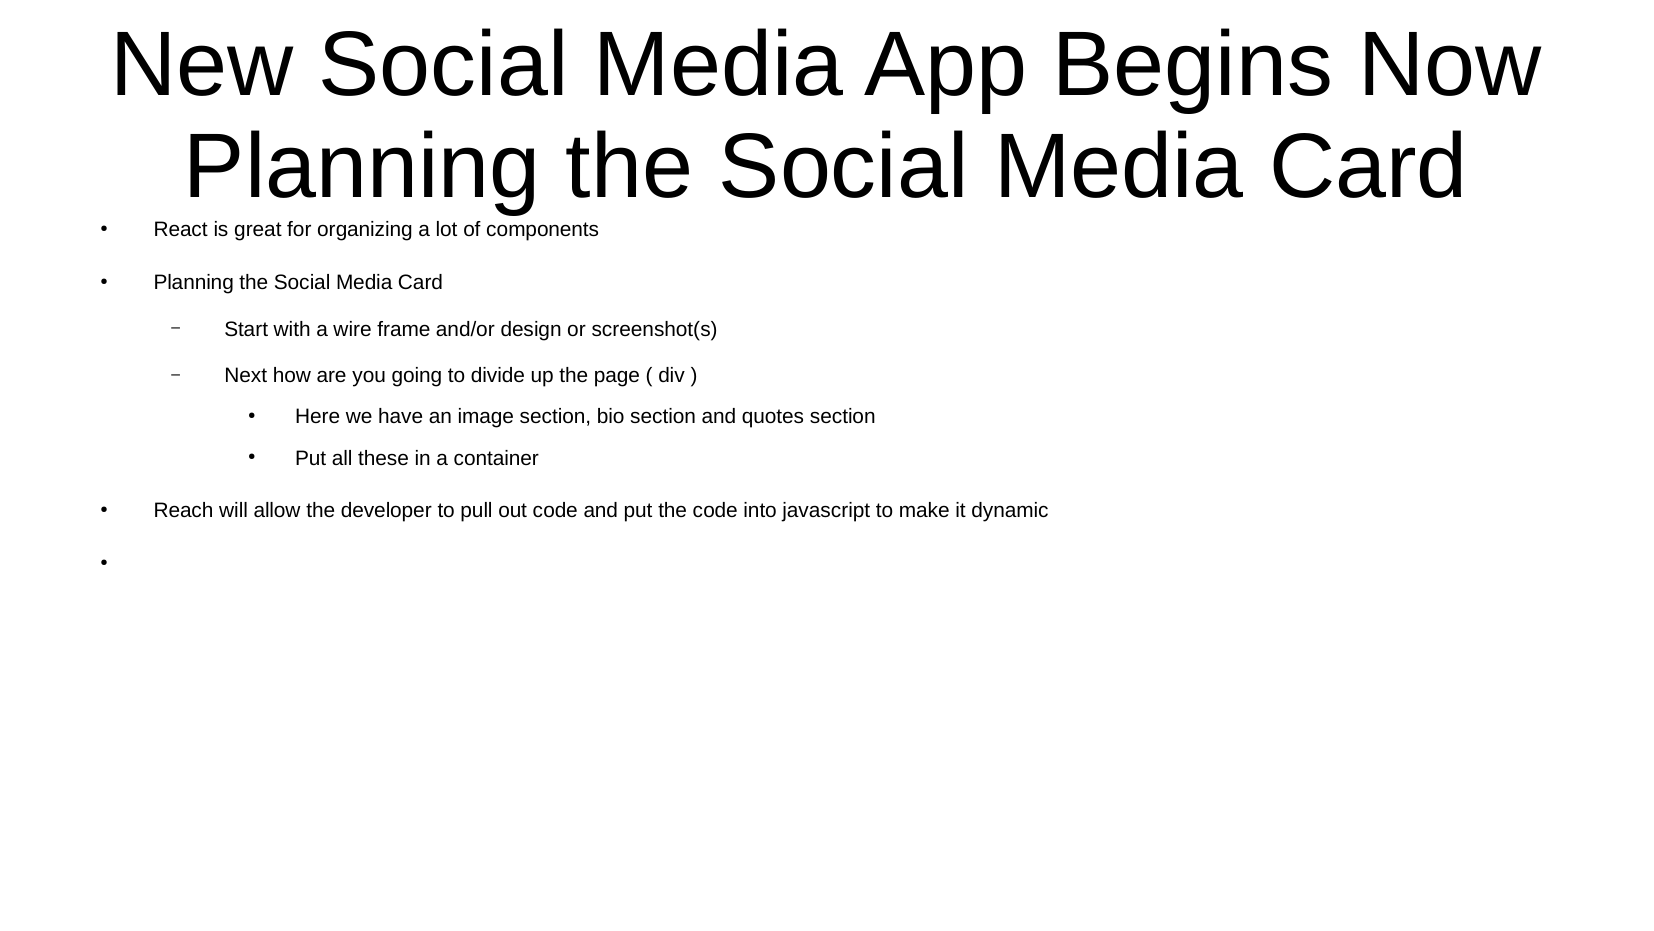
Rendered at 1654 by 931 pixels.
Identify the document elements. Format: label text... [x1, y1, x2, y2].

list React is great for organizing a lot of components Planning the Social Media Card Start with a wire frame and/or design or screenshot(s) Next how are you going to divide up the page ( div ) Here we have an image section, bio section and quotes section Put all these in a container Reach will allow the developer to pull out code and put the code into javascript to make it dynamic [82, 217, 1636, 916]
title New Social Media App Begins Now Planning the Social Media Card [82, 12, 1571, 217]
